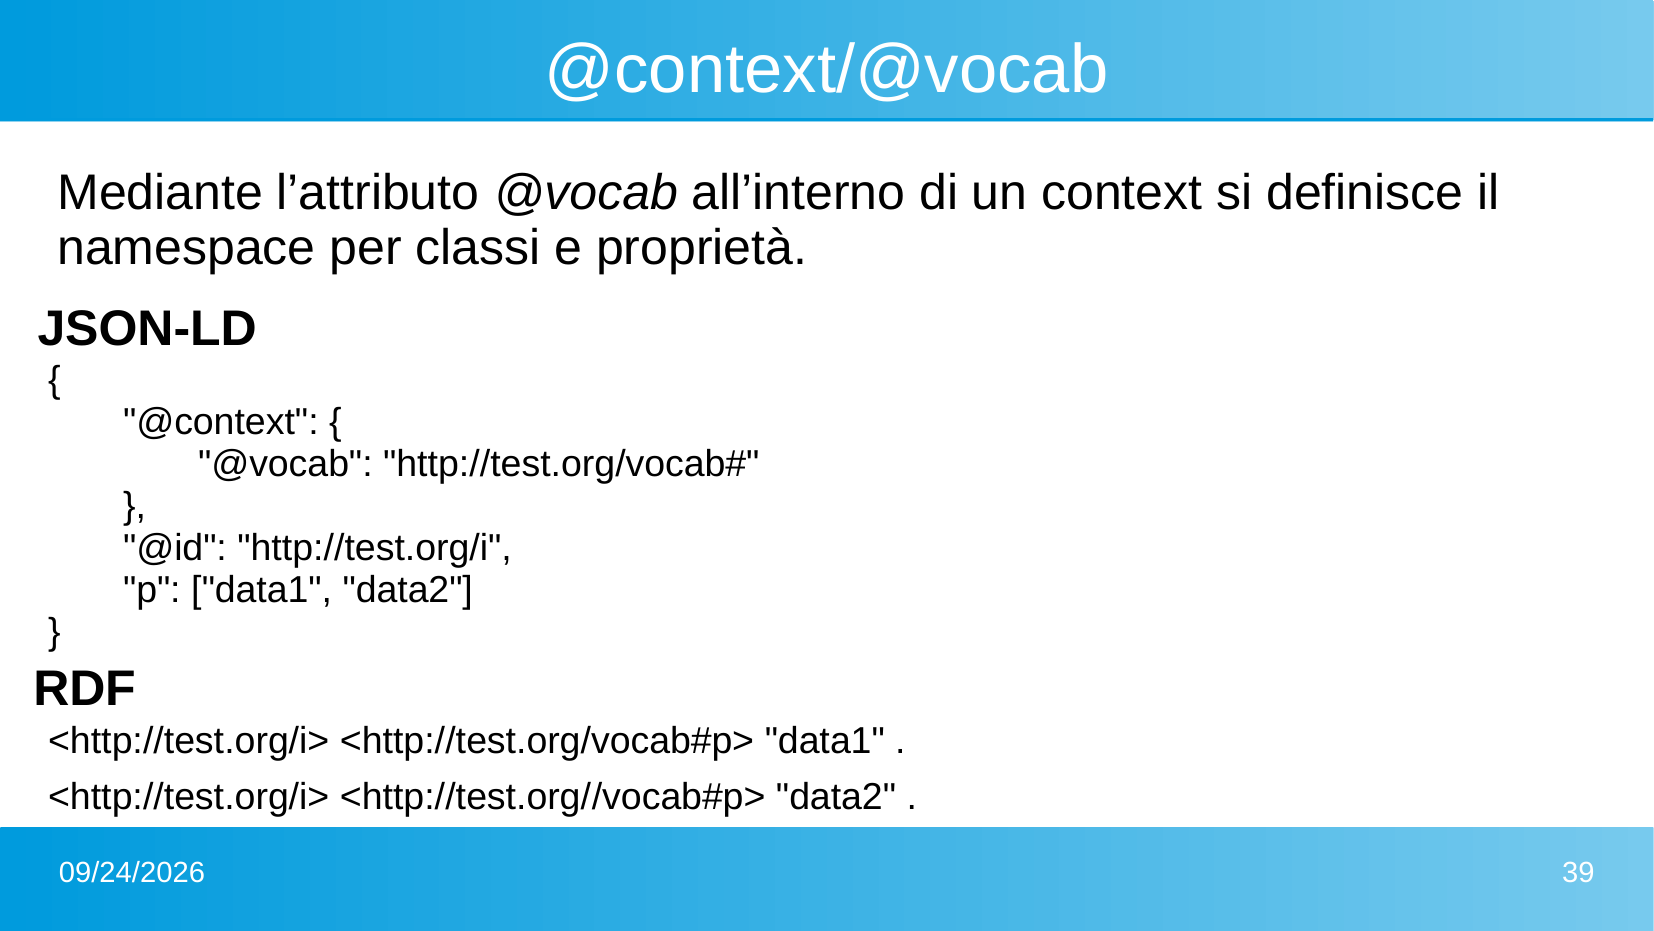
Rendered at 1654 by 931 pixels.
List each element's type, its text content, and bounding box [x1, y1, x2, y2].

title @context/@vocab [59, 29, 1595, 108]
list Mediante l’attributo @vocab all’interno di un context si definisce il namespace per classi e proprietà. [57, 163, 1649, 287]
list RDF [33, 659, 1625, 735]
list JSON-LD [37, 300, 1629, 376]
text_box <http://test.org/i> <http://test.org//vocab#p> "data2" . [33, 768, 938, 826]
text_box <http://test.org/i> <http://test.org/vocab#p> "data1" . [33, 735, 1571, 826]
text_box { "@context": { "@vocab": "http://test.org/vocab#" }, "@id": "http://test.org/i", "p": ["data1", "data2"] } [33, 351, 1571, 659]
